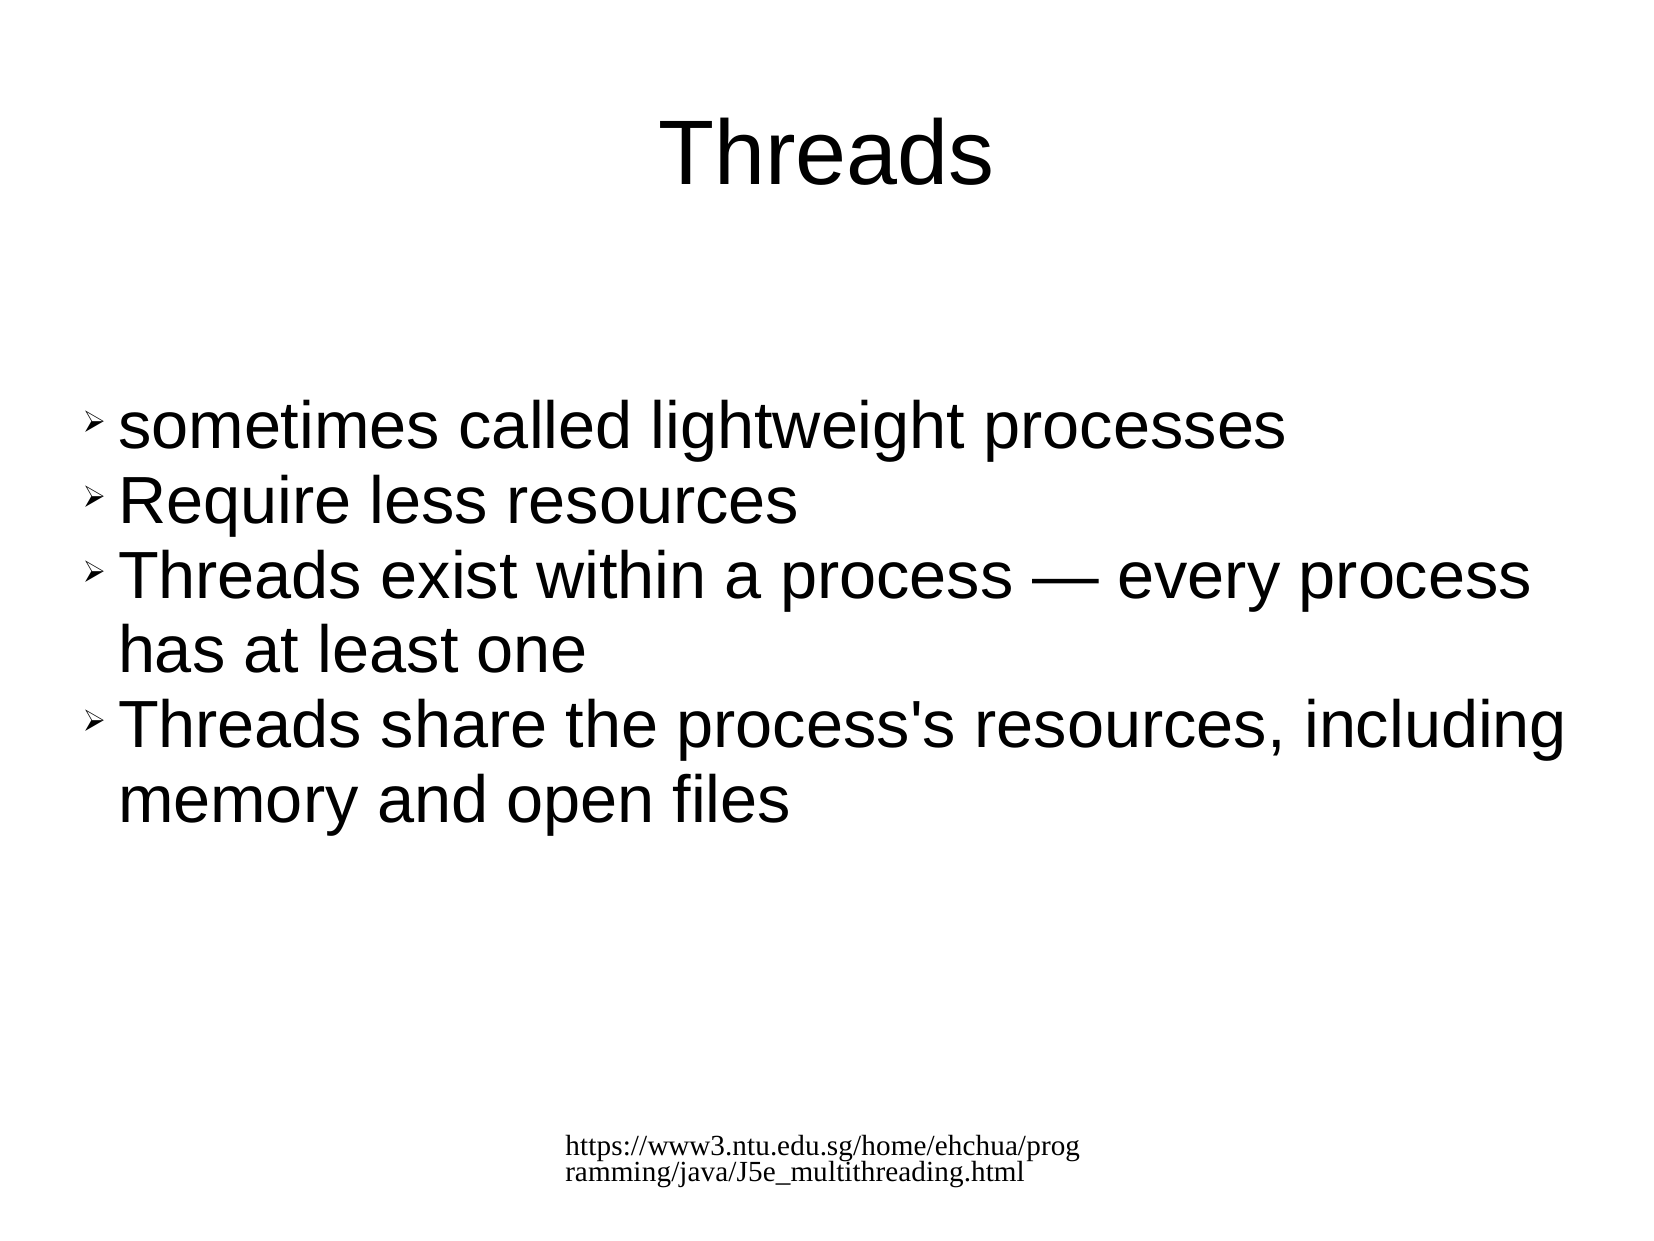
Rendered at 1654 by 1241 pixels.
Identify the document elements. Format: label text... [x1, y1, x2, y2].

title Threads [82, 49, 1571, 257]
subtitle sometimes called lightweight processes Require less resources Threads exist within a process — every process has at least one Threads share the process's resources, including memory and open files [82, 290, 1571, 1010]
